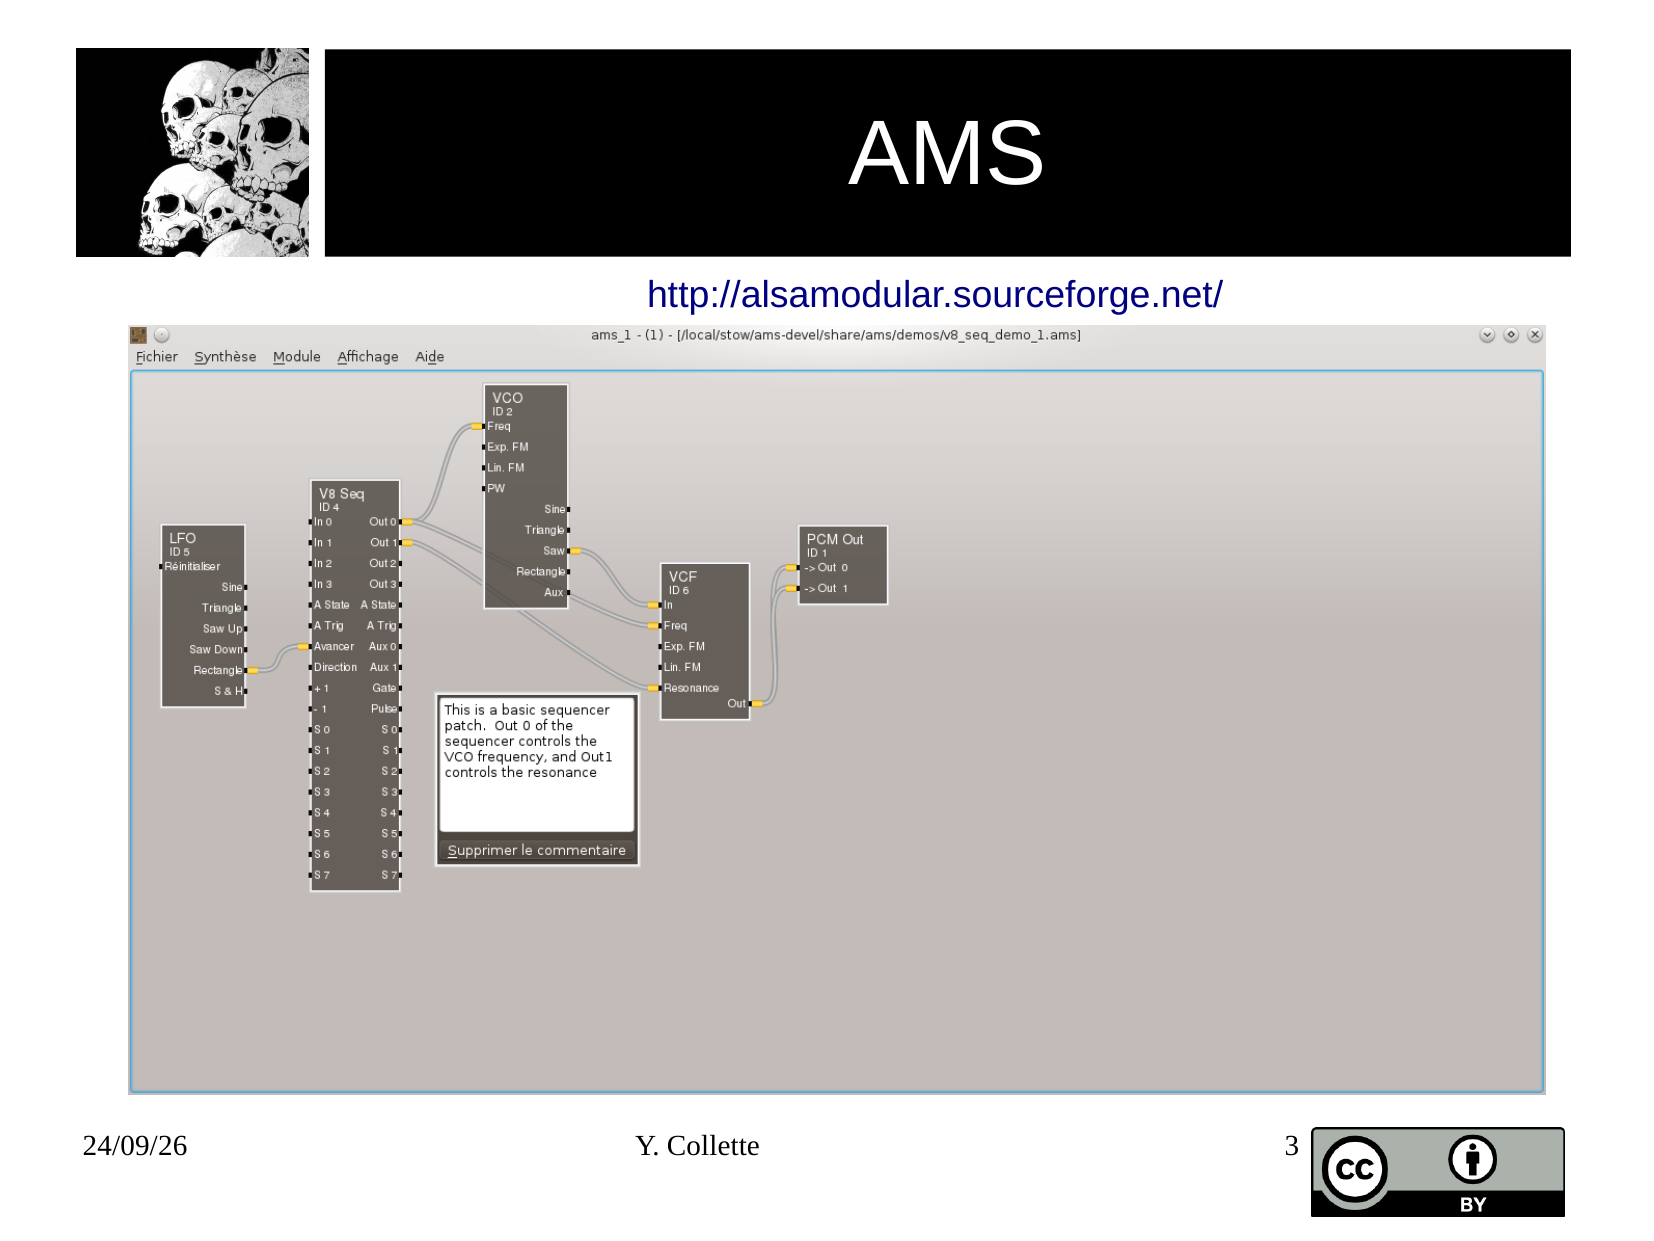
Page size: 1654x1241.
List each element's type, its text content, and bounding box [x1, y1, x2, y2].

picture [128, 325, 1546, 1095]
picture [1311, 1127, 1565, 1217]
title AMS [324, 49, 1571, 257]
text_box http://alsamodular.sourceforge.net/ [632, 265, 1330, 325]
picture [76, 48, 309, 257]
